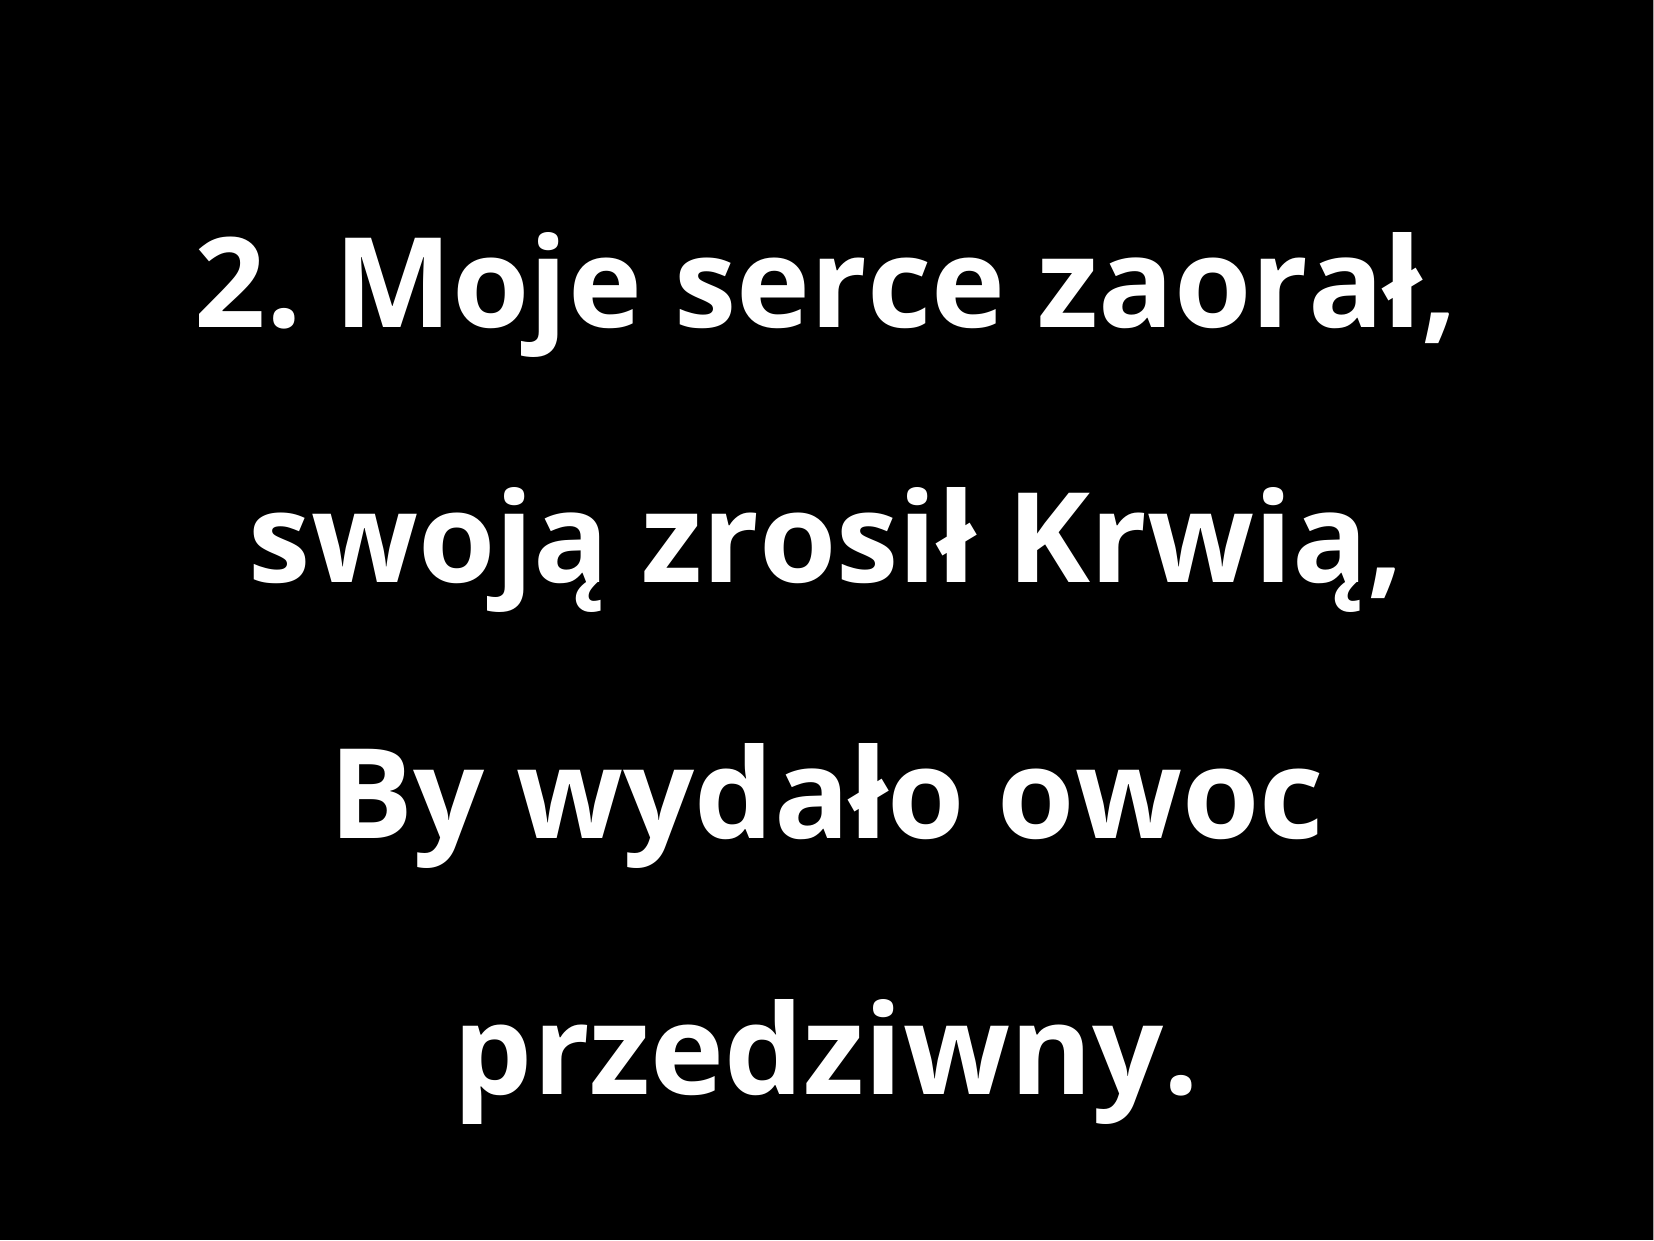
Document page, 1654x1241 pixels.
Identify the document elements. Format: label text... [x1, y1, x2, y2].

title 2. Moje serce zaorał, swoją zrosił Krwią, By wydało owoc przedziwny. [0, 0, 1654, 1240]
